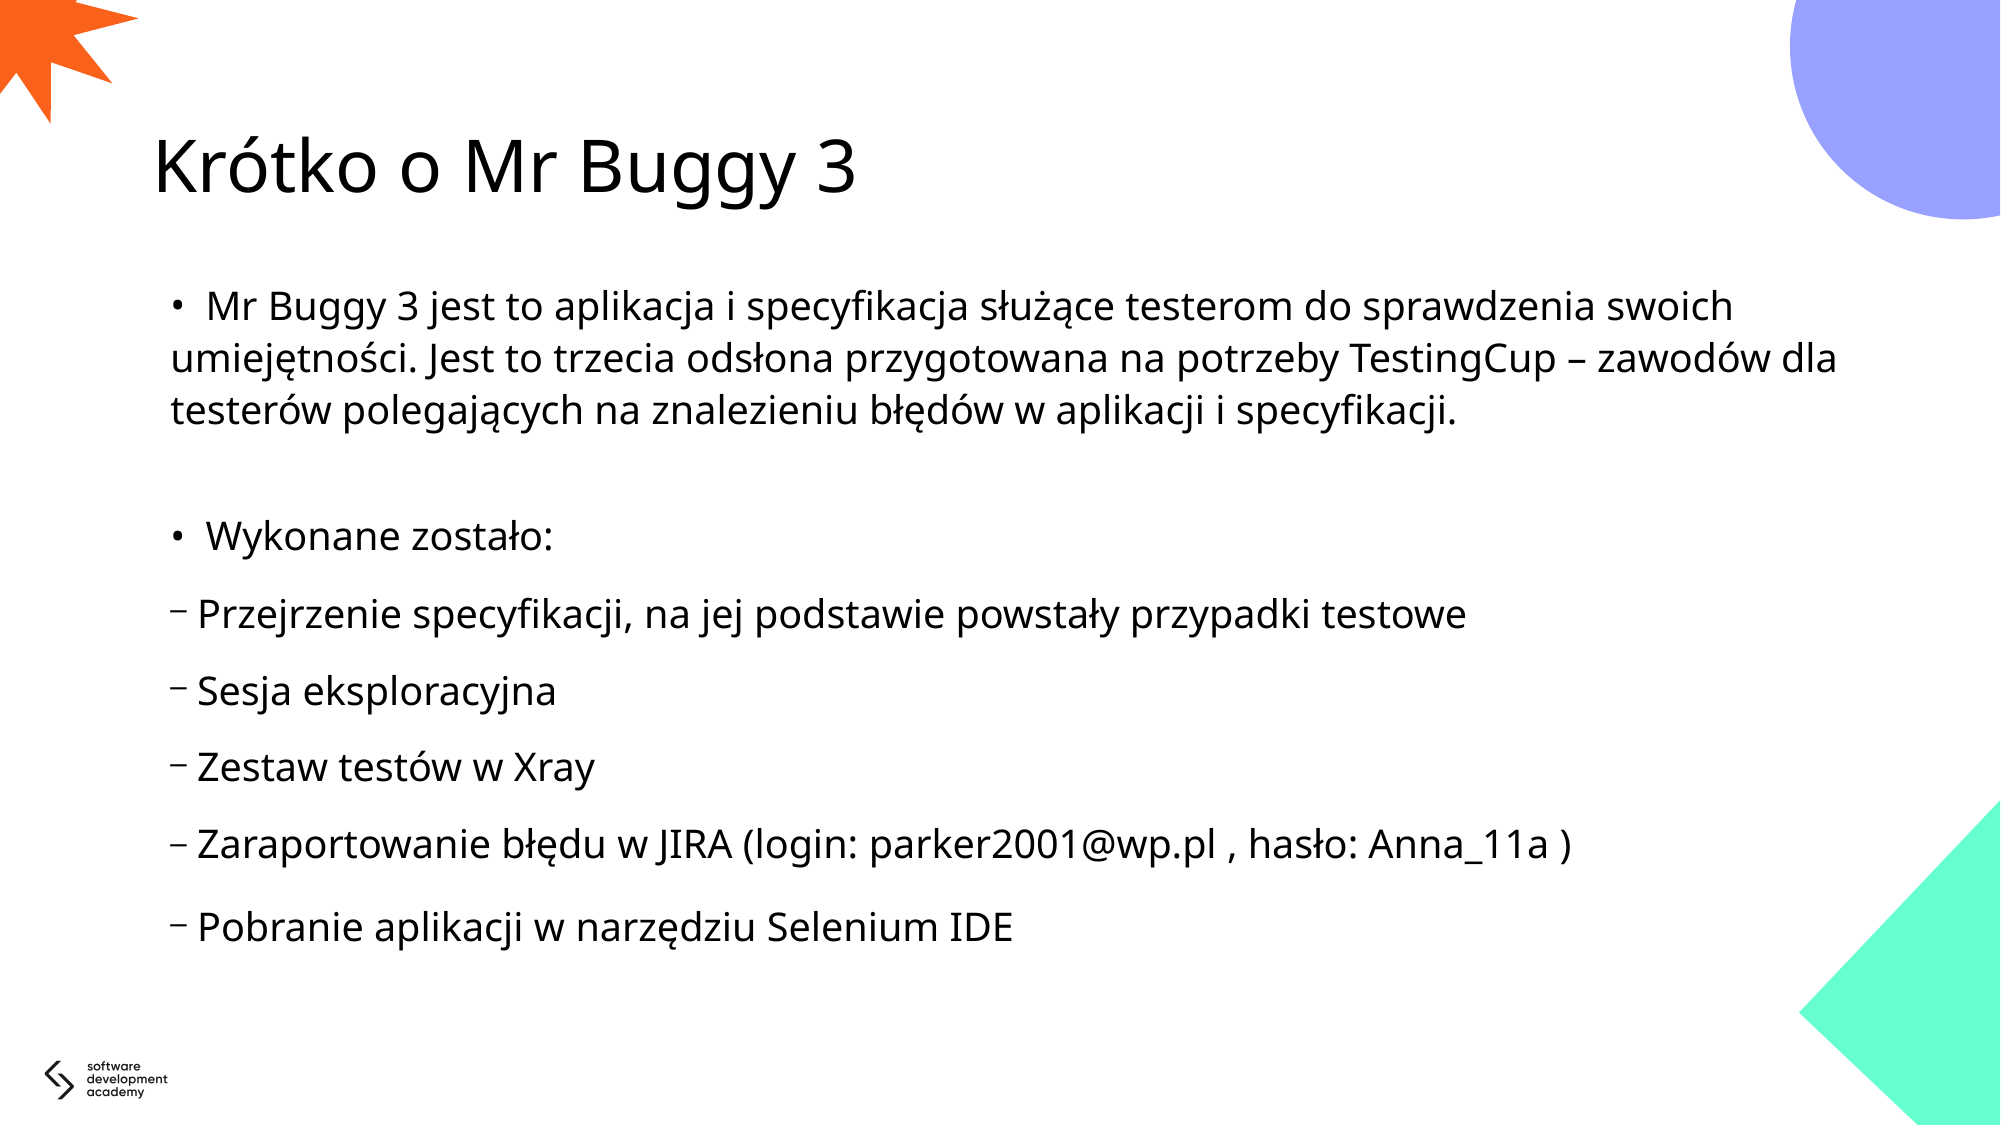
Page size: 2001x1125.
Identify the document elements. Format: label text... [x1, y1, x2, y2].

text_box Mr Buggy 3 jest to aplikacja i specyfikacja służące testerom do sprawdzenia swoich umiejętności. Jest to trzecia odsłona przygotowana na potrzeby TestingCup – zawodów dla testerów polegających na znalezieniu błędów w aplikacji i specyfikacji. Wykonane zostało: Przejrzenie specyfikacji, na jej podstawie powstały przypadki testowe Sesja eksploracyjna Zestaw testów w Xray Zaraportowanie błędu w JIRA (login: parker2001@wp.pl , hasło: Anna_11a ) Pobranie aplikacji w narzędziu Selenium IDE [155, 268, 1932, 983]
picture [19, 1035, 193, 1125]
title Krótko o Mr Buggy 3 [137, 59, 1771, 278]
